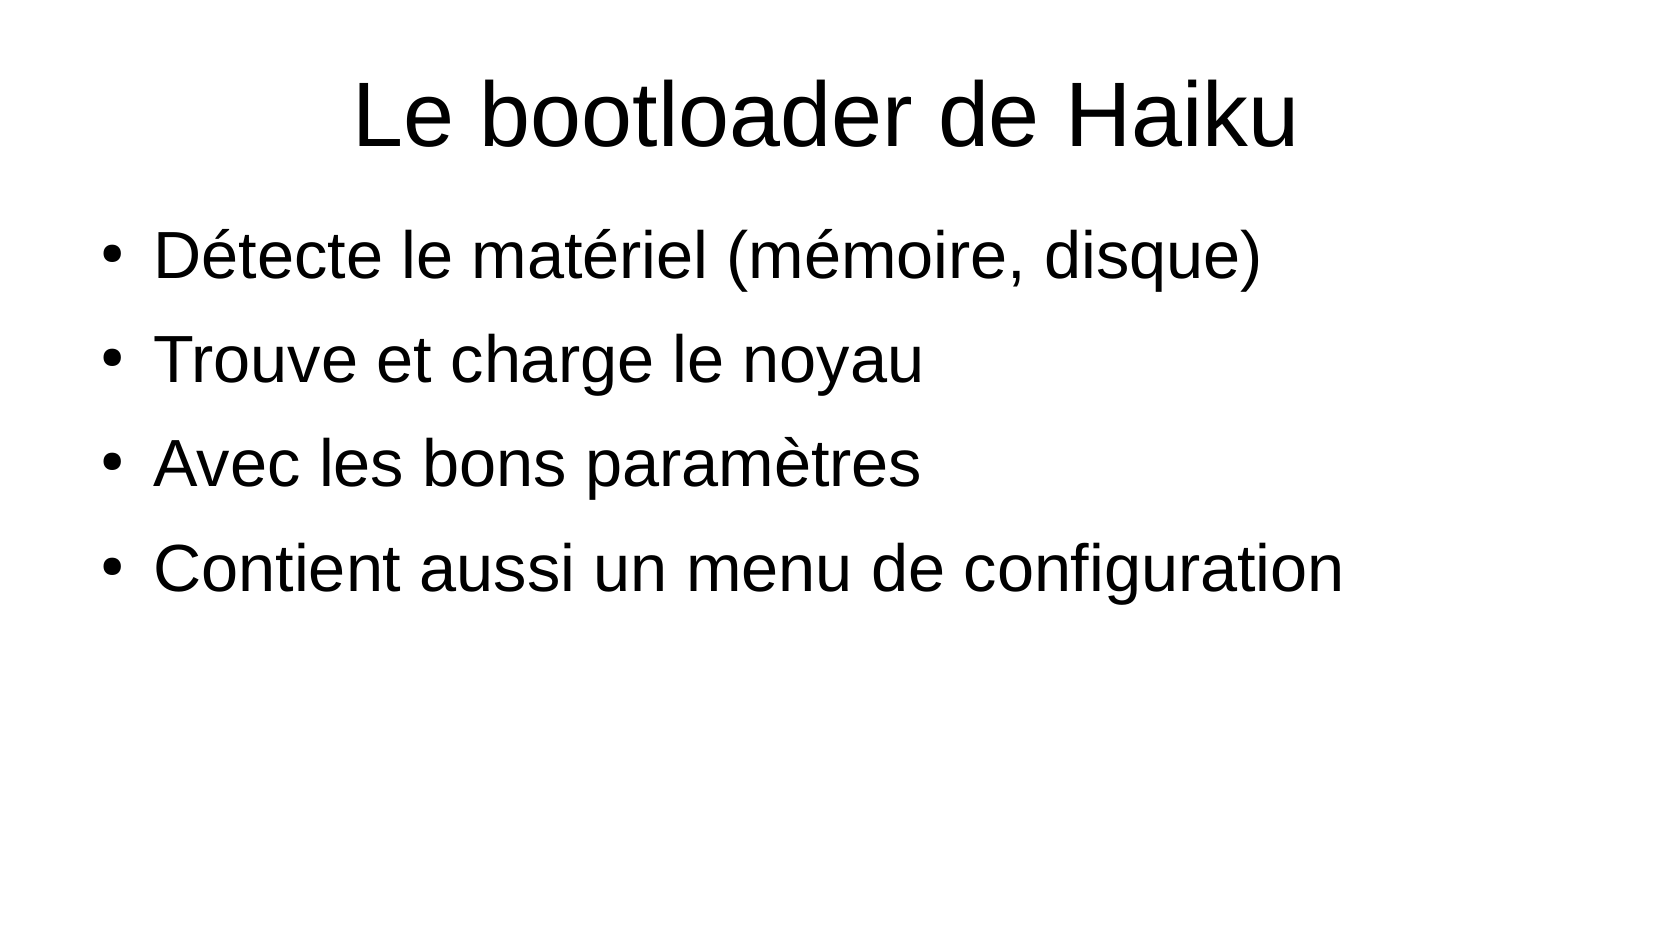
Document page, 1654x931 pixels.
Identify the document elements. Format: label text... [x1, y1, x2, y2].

list Détecte le matériel (mémoire, disque) Trouve et charge le noyau Avec les bons paramètres Contient aussi un menu de configuration [82, 217, 1571, 758]
title Le bootloader de Haiku [82, 37, 1571, 193]
